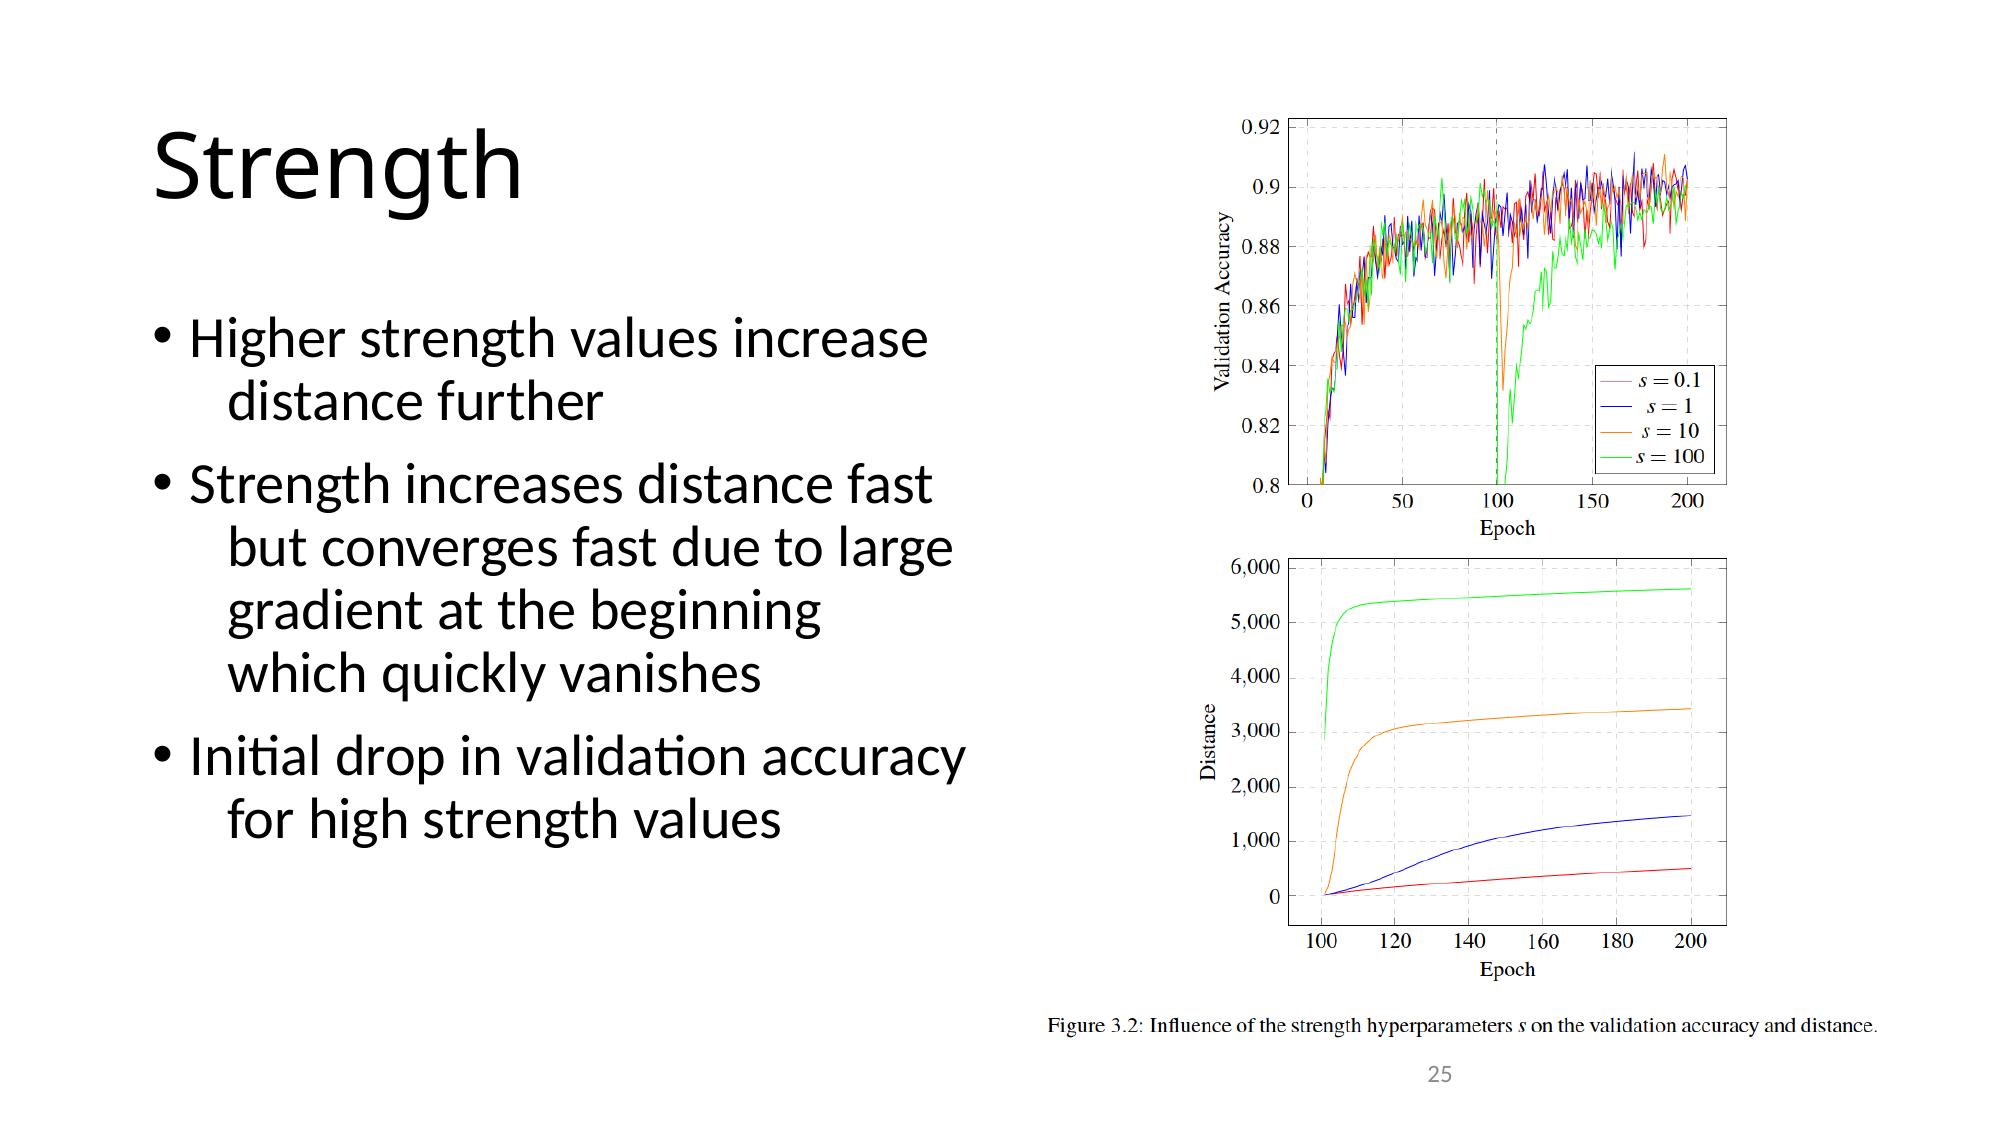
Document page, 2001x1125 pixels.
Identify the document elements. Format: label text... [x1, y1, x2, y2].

picture [1037, 97, 1888, 1043]
title Strength [137, 59, 1863, 278]
text_box [1412, 1043, 1863, 1103]
list Higher strength values increase distance further Strength increases distance fast but converges fast due to large gradient at the beginning which quickly vanishes Initial drop in validation accuracy for high strength values [137, 299, 988, 1014]
